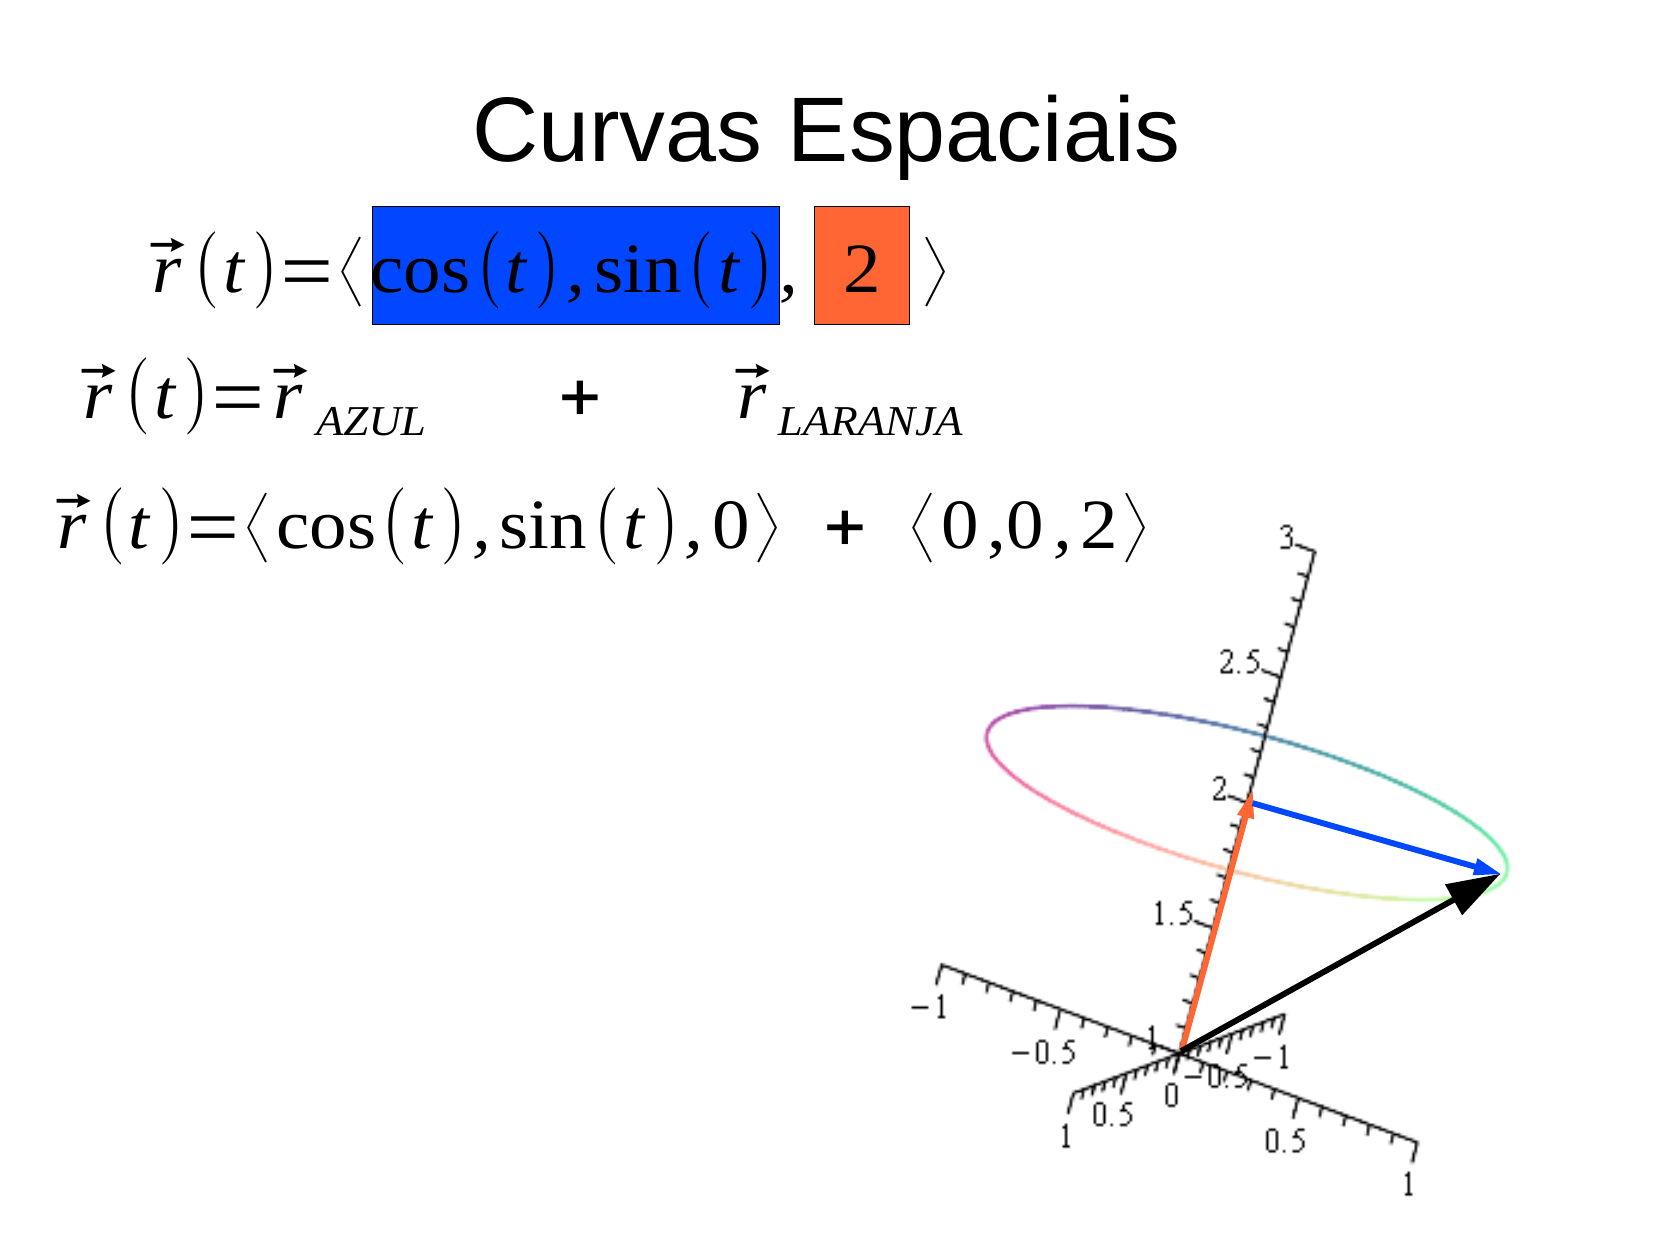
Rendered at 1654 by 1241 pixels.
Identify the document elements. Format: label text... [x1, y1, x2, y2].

chart [141, 228, 956, 313]
chart [72, 354, 972, 445]
text_box [372, 313, 780, 325]
chart [47, 484, 1156, 569]
text_box [814, 313, 910, 325]
picture [862, 425, 1643, 1237]
title Curvas Espaciais [82, 25, 1571, 233]
